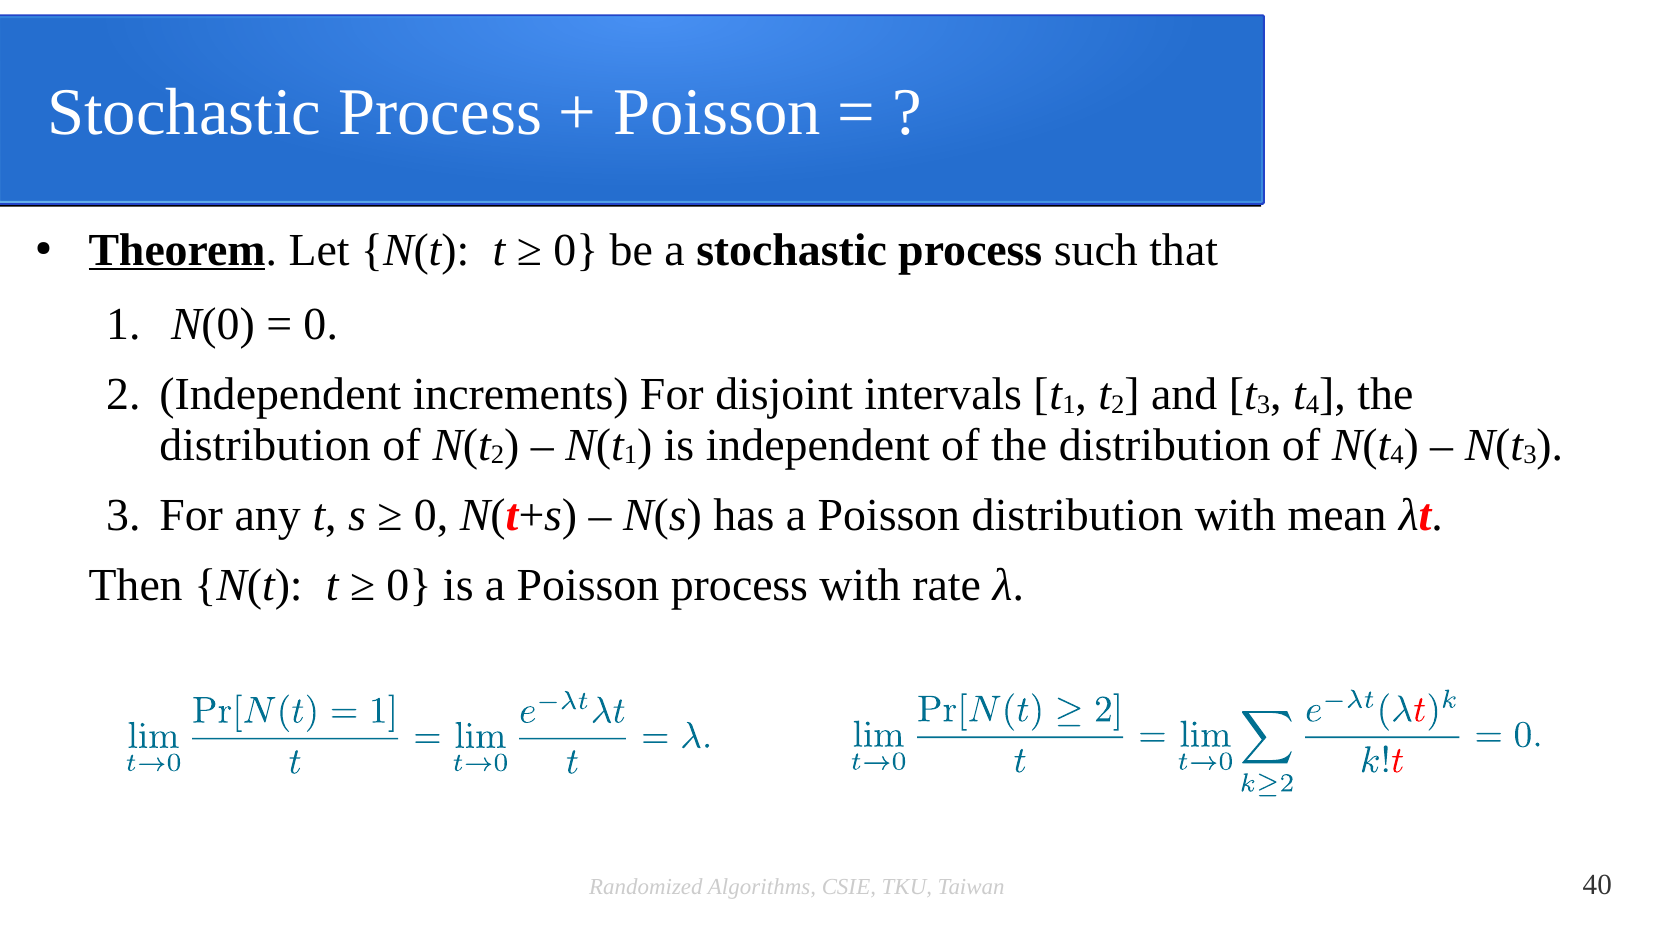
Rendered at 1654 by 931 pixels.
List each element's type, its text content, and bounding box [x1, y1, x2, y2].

picture [124, 689, 711, 776]
picture [850, 689, 1540, 797]
title Stochastic Process + Poisson = ? [47, 35, 1199, 189]
list Theorem. Let {N(t): t ≥ 0} be a stochastic process such that N(0) = 0. (Independent increments) For disjoint intervals [t1, t2] and [t3, t4], the distribution of N(t2) – N(t1) is independent of the distribution of N(t4) – N(t3). For any t, s ≥ 0, N(t+s) – N(s) has a Poisson distribution with mean λt. Then {N(t): t ≥ 0} is a Poisson process with rate λ. [17, 224, 1565, 863]
